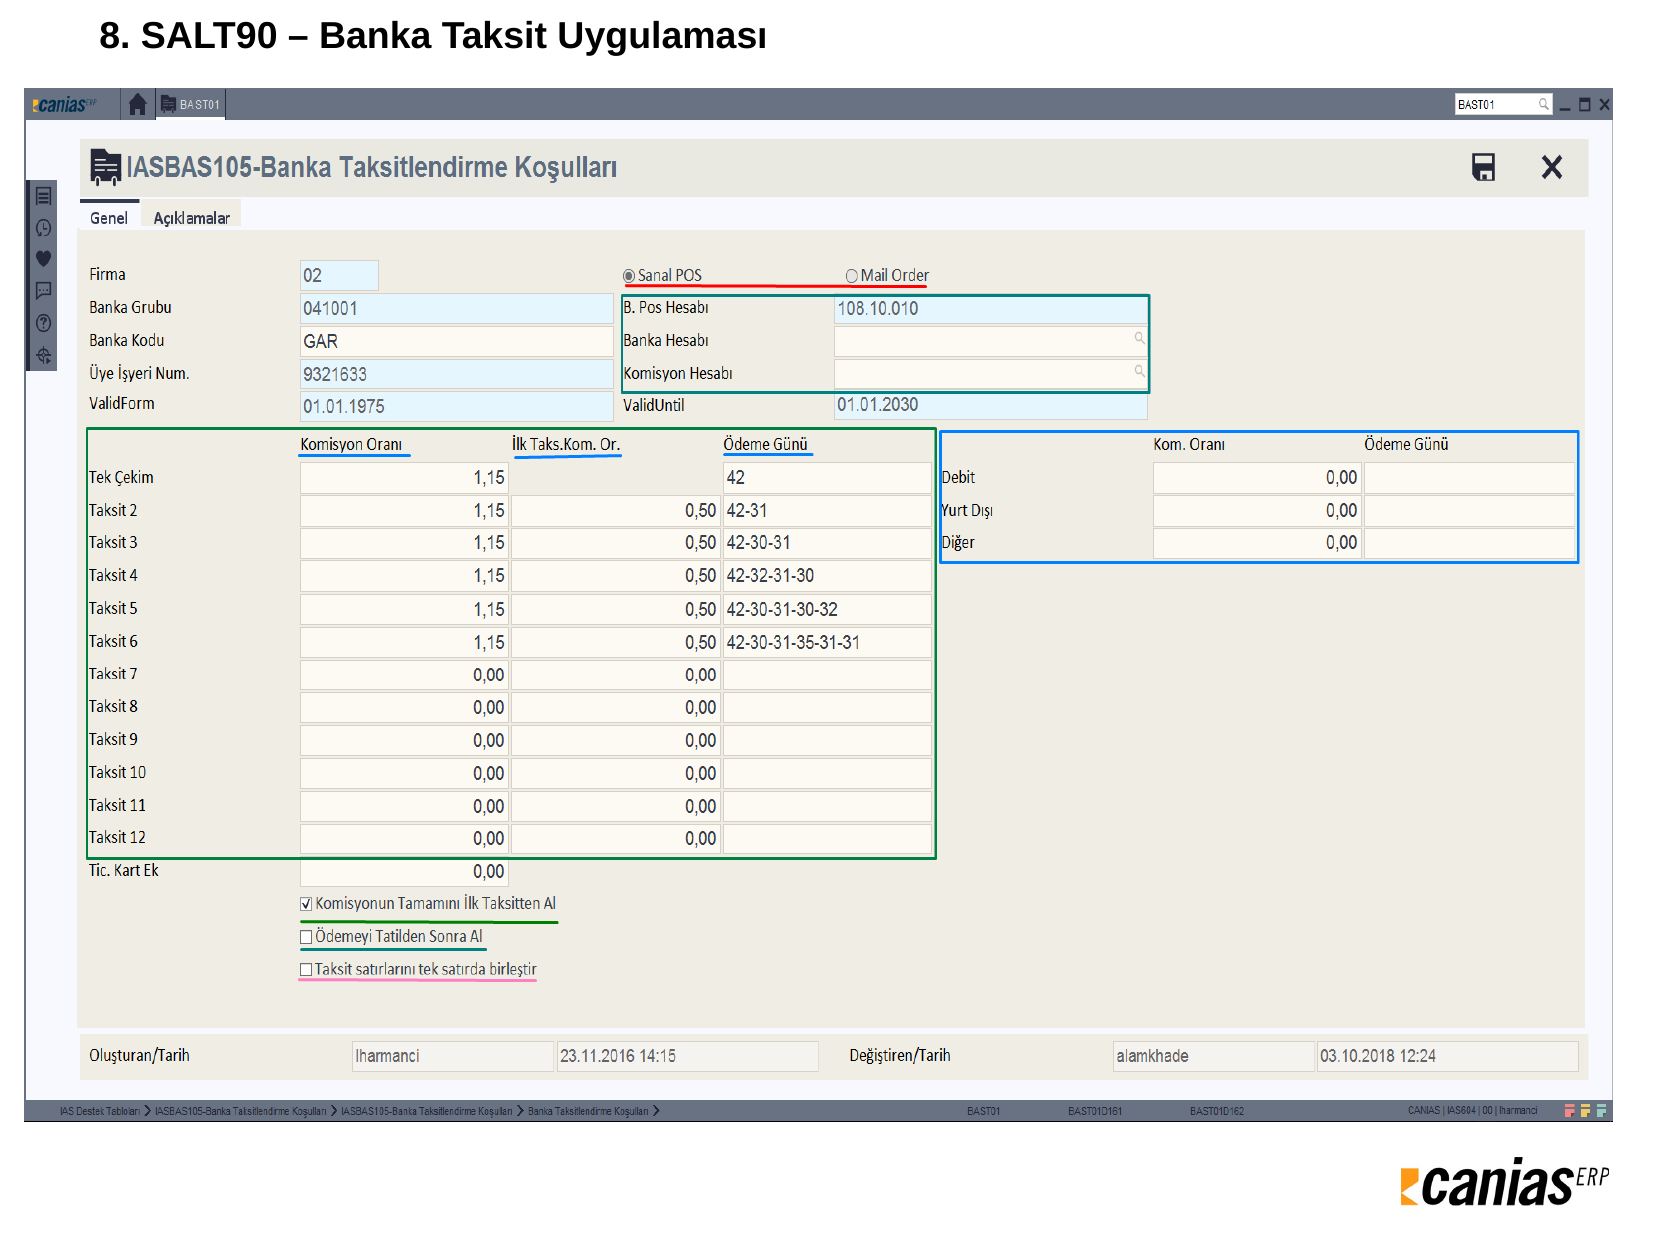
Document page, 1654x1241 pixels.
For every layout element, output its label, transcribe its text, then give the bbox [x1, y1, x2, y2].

picture [1375, 1139, 1635, 1223]
picture [24, 88, 1613, 1123]
text_box 8. SALT90 – Banka Taksit Uygulaması [10, 6, 1625, 65]
